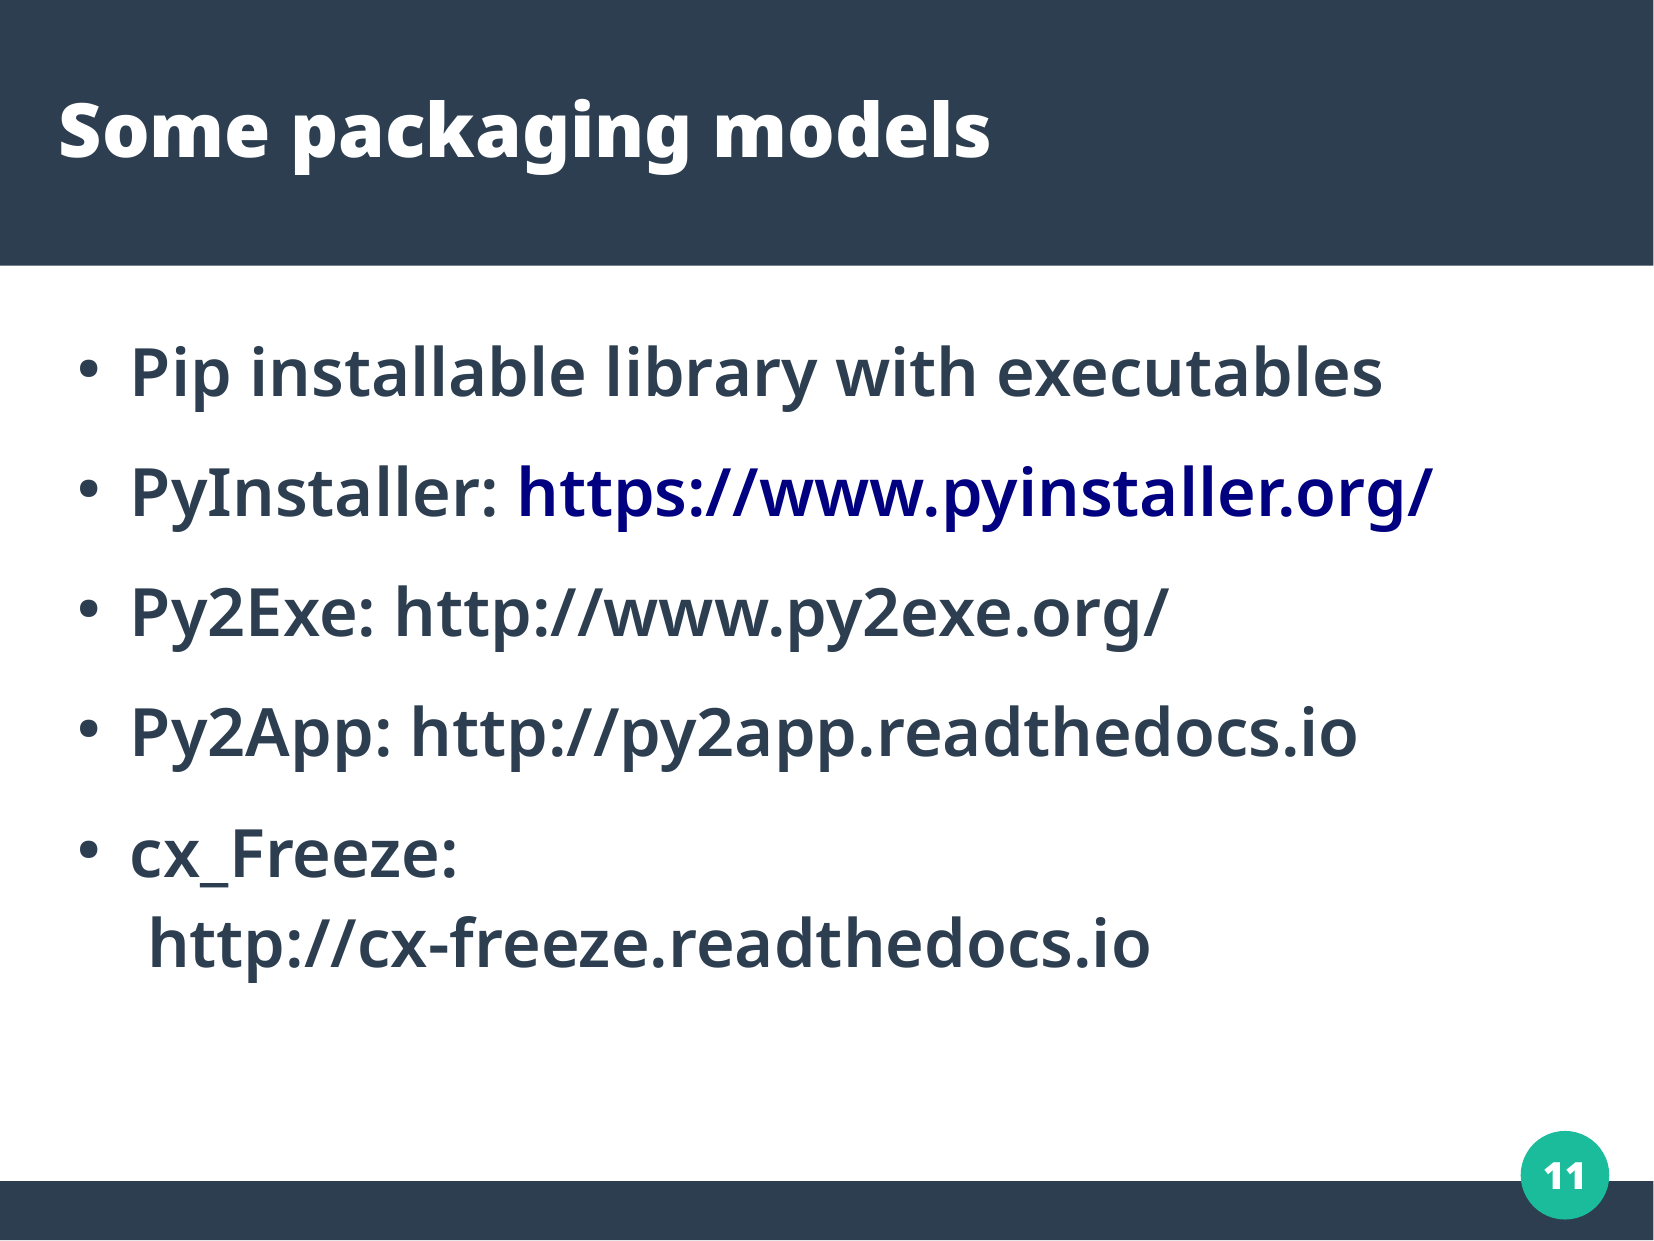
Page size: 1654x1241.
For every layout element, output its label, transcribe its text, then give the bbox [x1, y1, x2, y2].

title Some packaging models [59, 49, 1595, 207]
list Pip installable library with executables PyInstaller: https://www.pyinstaller.org/ Py2Exe: http://www.py2exe.org/ Py2App: http://py2app.readthedocs.io cx_Freeze: http://cx-freeze.readthedocs.io [59, 324, 1595, 1152]
